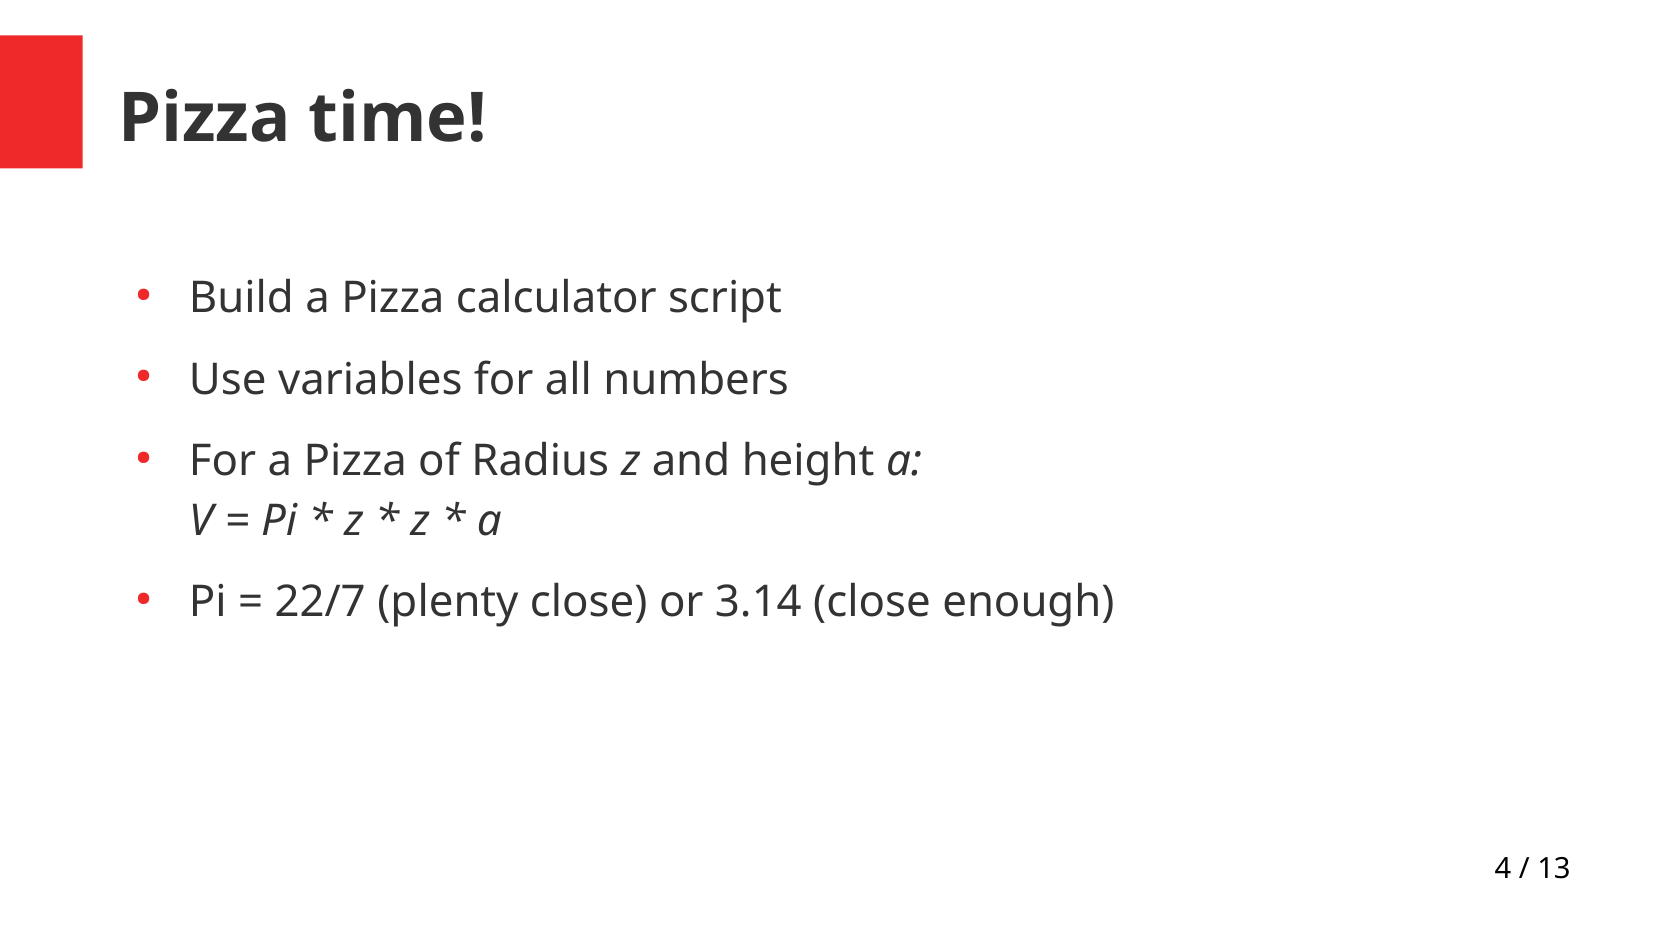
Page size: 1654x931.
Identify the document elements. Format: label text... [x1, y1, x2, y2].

title Pizza time! [118, 37, 1571, 193]
list Build a Pizza calculator script Use variables for all numbers For a Pizza of Radius z and height a: V = Pi * z * z * a Pi = 22/7 (plenty close) or 3.14 (close enough) [118, 265, 1536, 806]
